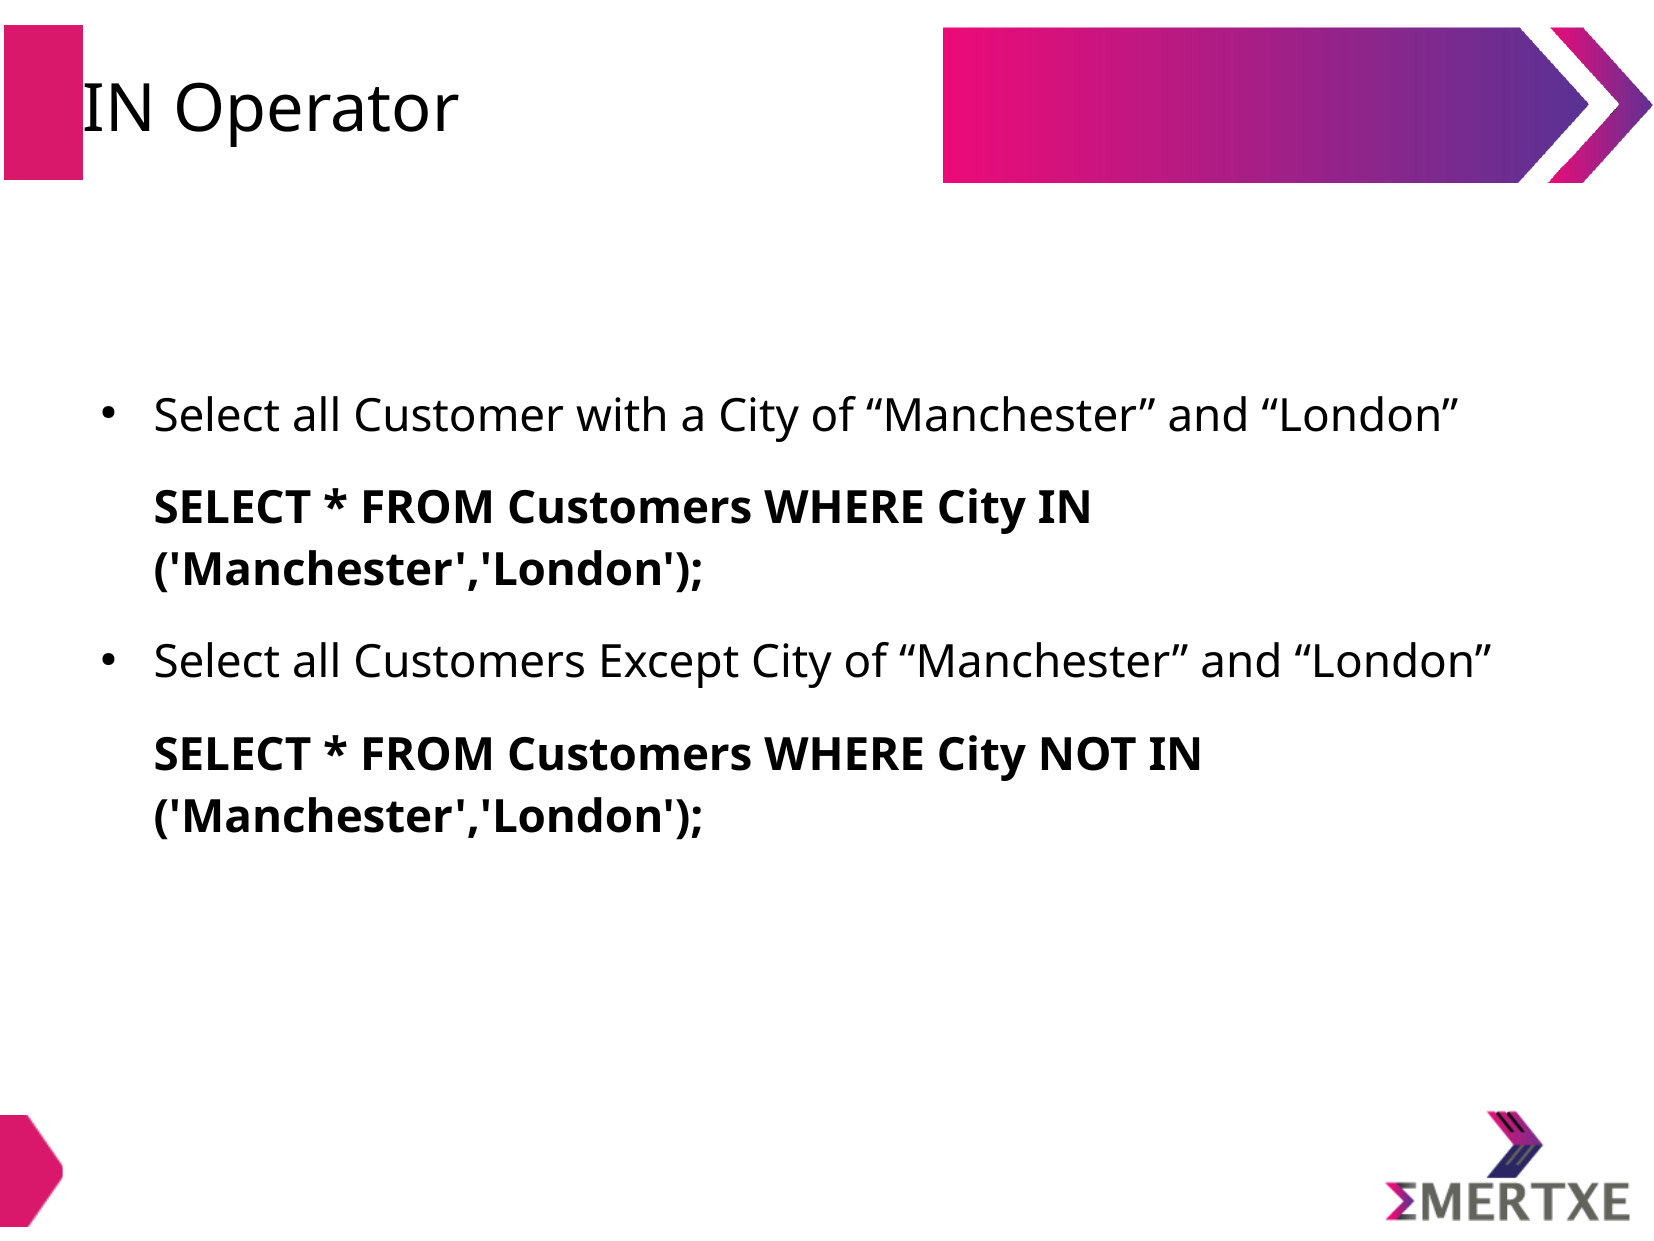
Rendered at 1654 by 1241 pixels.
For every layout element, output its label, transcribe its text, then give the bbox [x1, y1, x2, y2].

list Select all Customer with a City of “Manchester” and “London” SELECT * FROM Customers WHERE City IN ('Manchester','London'); Select all Customers Except City of “Manchester” and “London” SELECT * FROM Customers WHERE City NOT IN ('Manchester','London'); [82, 290, 1571, 1010]
picture [1571, 27, 1653, 183]
picture [1385, 1107, 1631, 1221]
title IN Operator [82, 2, 1571, 210]
